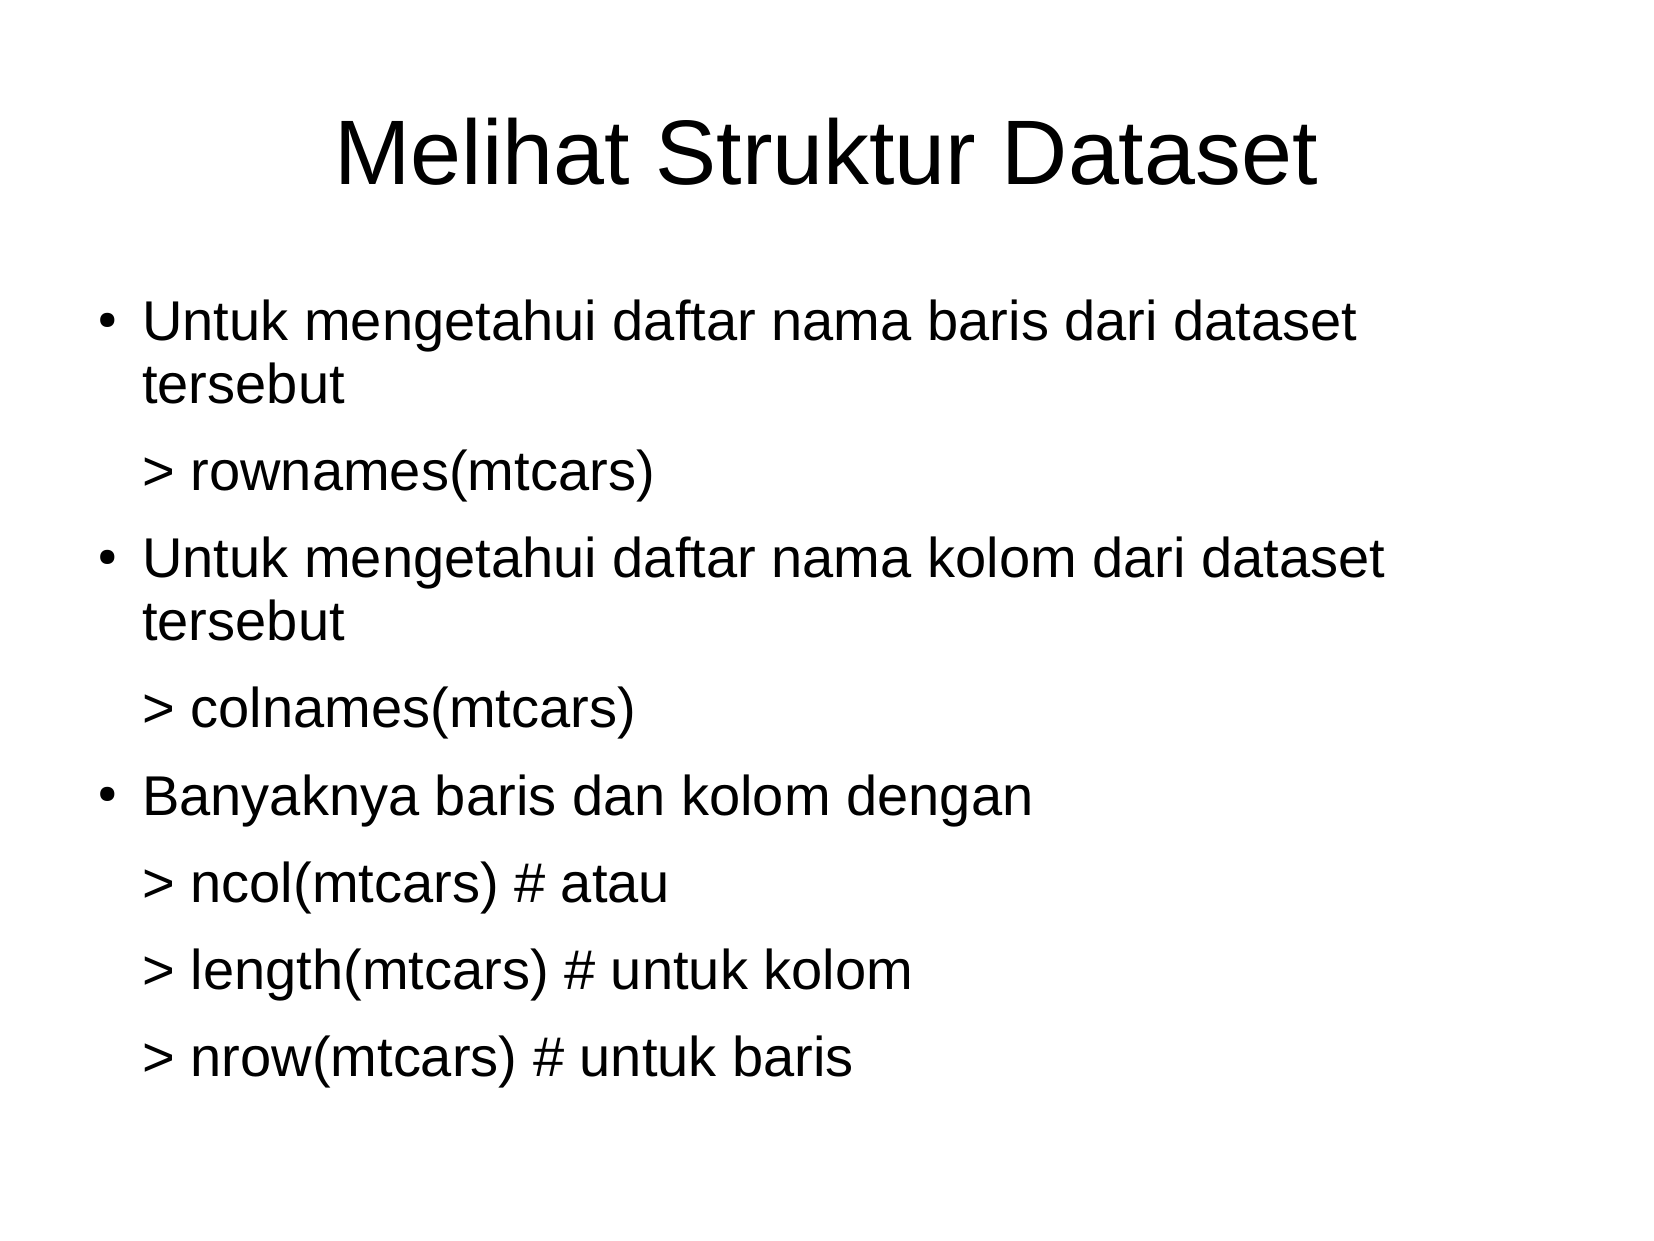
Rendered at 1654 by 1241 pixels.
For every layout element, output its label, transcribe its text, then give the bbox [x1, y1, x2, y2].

list Untuk mengetahui daftar nama baris dari dataset tersebut > rownames(mtcars) Untuk mengetahui daftar nama kolom dari dataset tersebut > colnames(mtcars) Banyaknya baris dan kolom dengan > ncol(mtcars) # atau > length(mtcars) # untuk kolom > nrow(mtcars) # untuk baris [82, 290, 1571, 1096]
title Melihat Struktur Dataset [82, 49, 1571, 257]
